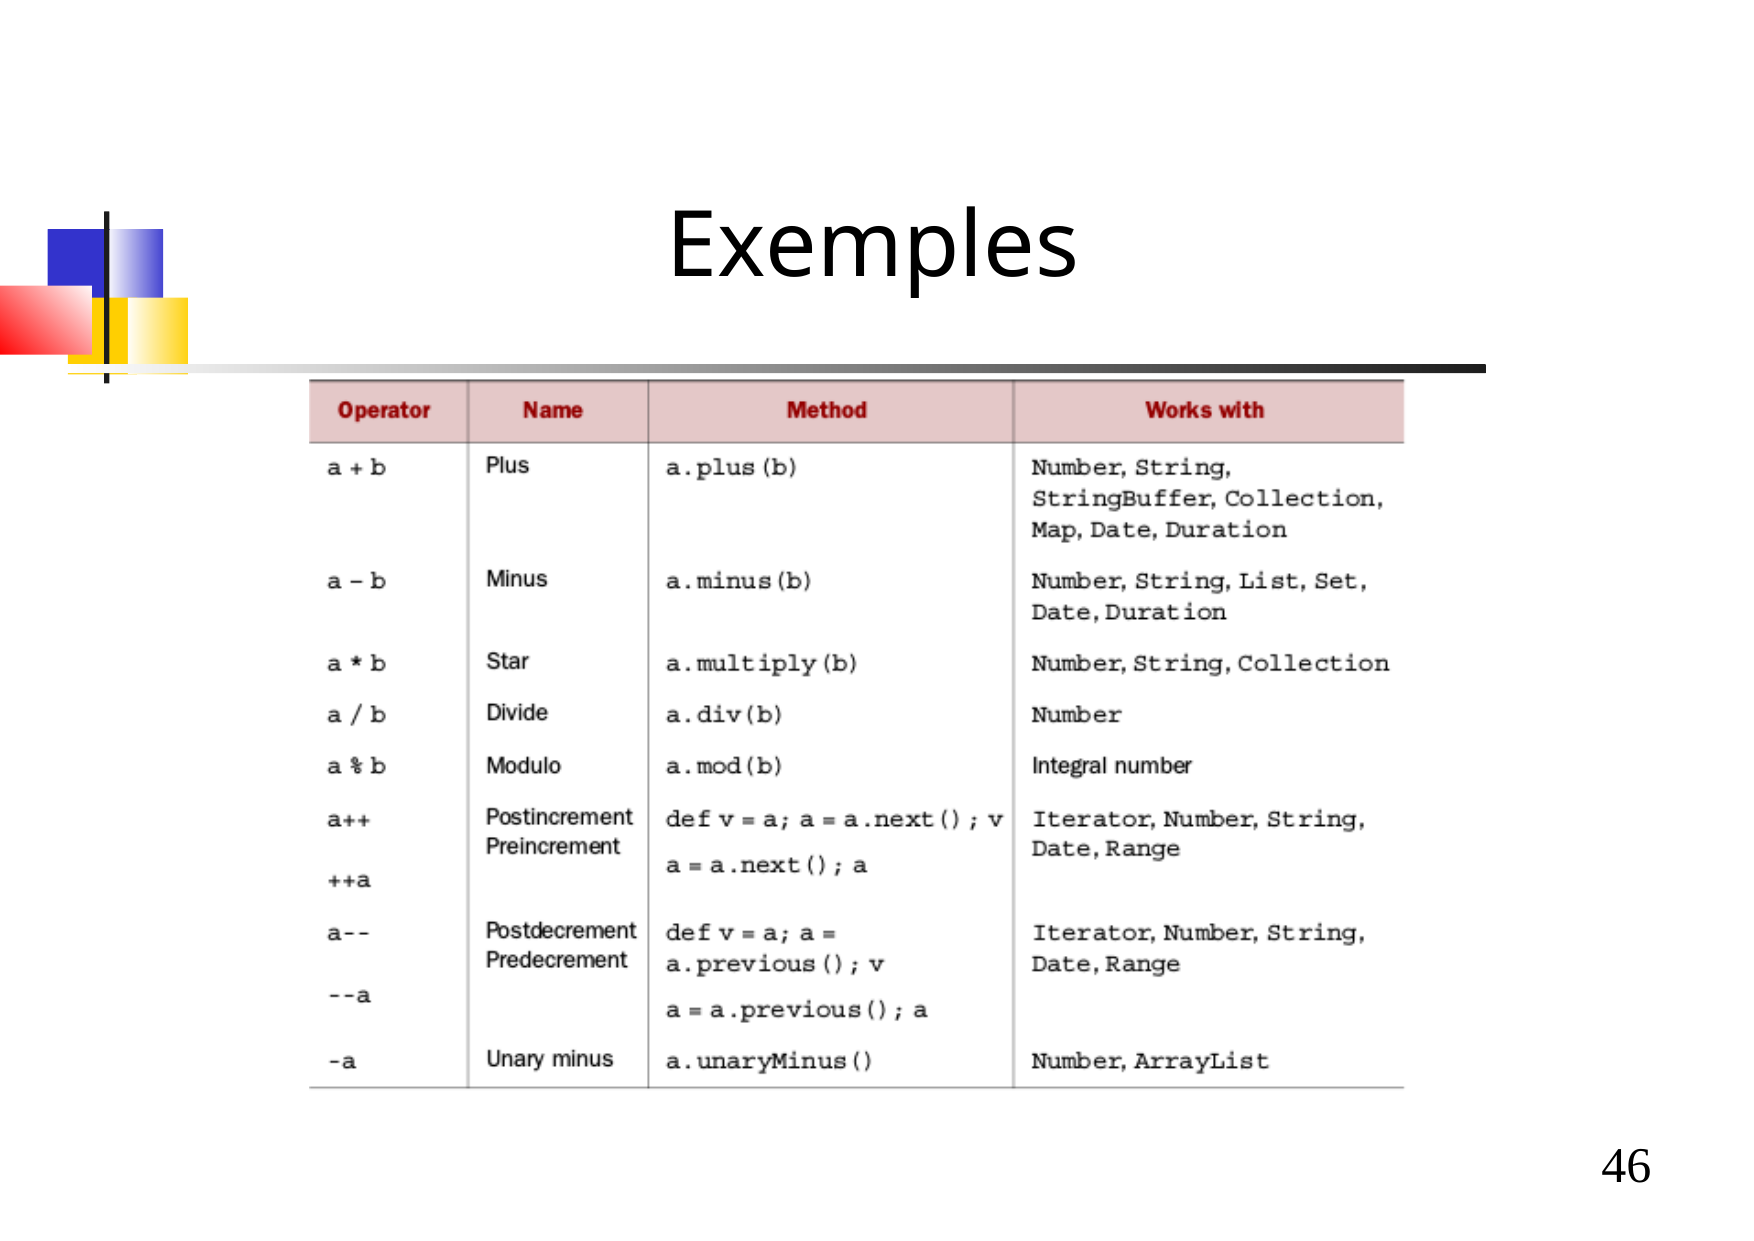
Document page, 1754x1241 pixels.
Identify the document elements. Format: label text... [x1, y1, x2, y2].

picture [309, 378, 1408, 1098]
title Exemples [179, 139, 1567, 351]
